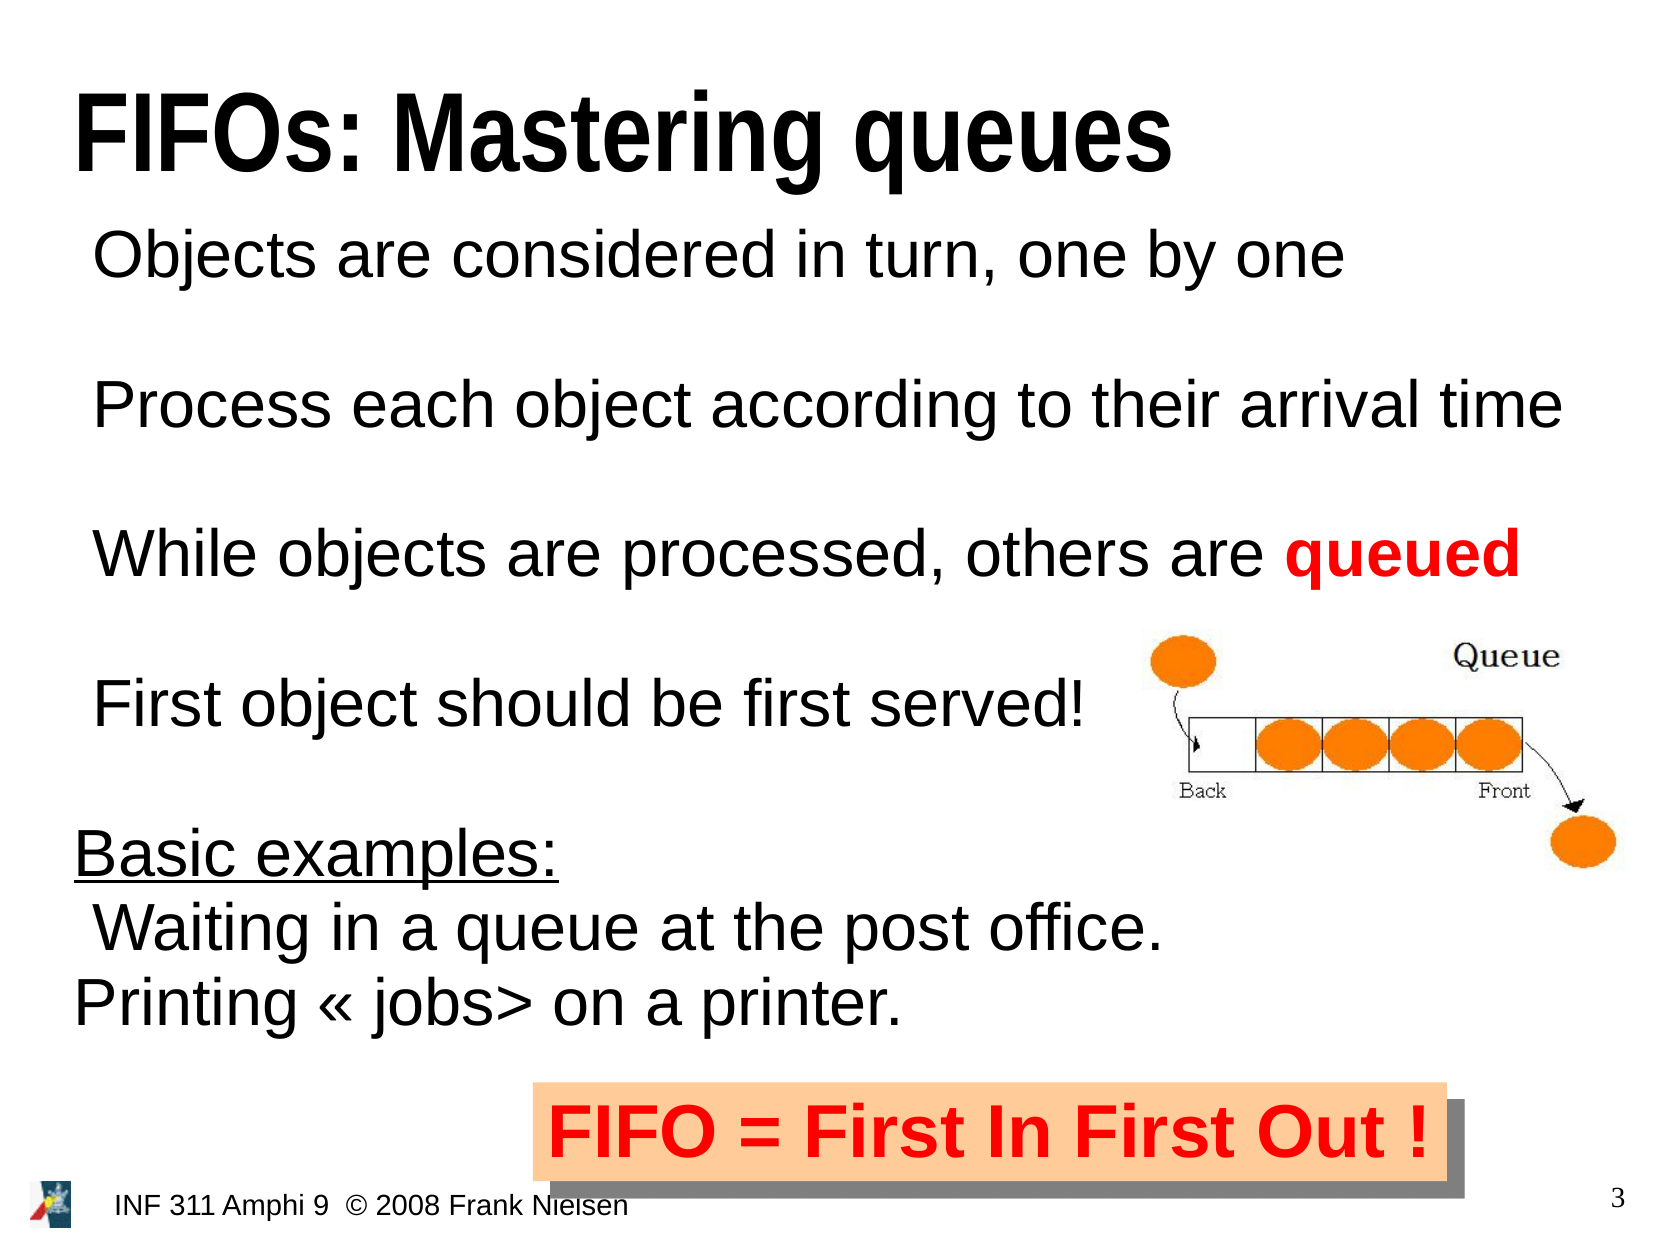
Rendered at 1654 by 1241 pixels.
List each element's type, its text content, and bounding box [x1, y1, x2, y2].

text_box Objects are considered in turn, one by one Process each object according to their arrival time While objects are processed, others are queued First object should be first served! Basic examples: Waiting in a queue at the post office. Printing « jobs> on a printer. [59, 210, 1606, 1123]
picture [1142, 629, 1625, 886]
picture [29, 1181, 71, 1228]
text_box FIFOs: Mastering queues [59, 59, 1191, 203]
text_box FIFO = First In First Out ! [532, 1082, 1447, 1182]
